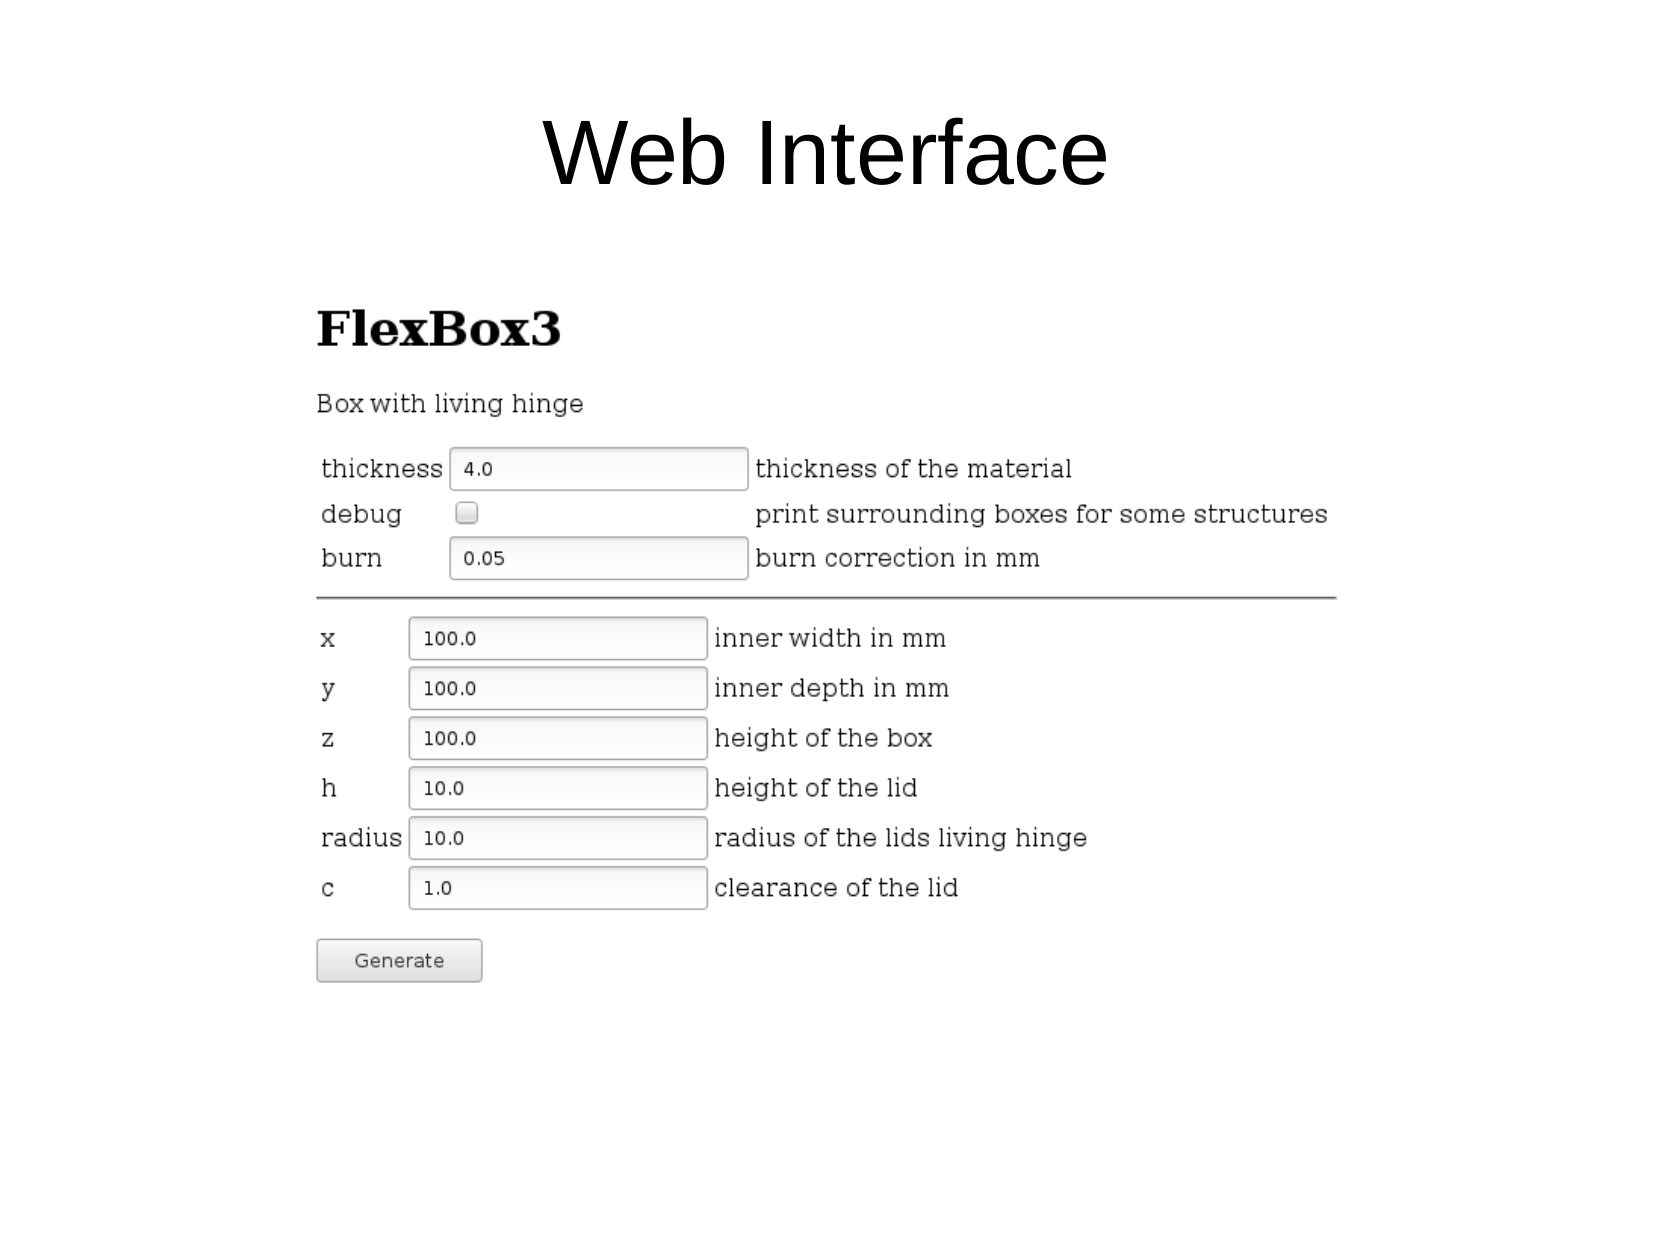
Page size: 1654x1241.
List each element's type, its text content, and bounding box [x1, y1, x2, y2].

picture [306, 290, 1348, 1010]
title Web Interface [82, 49, 1571, 257]
